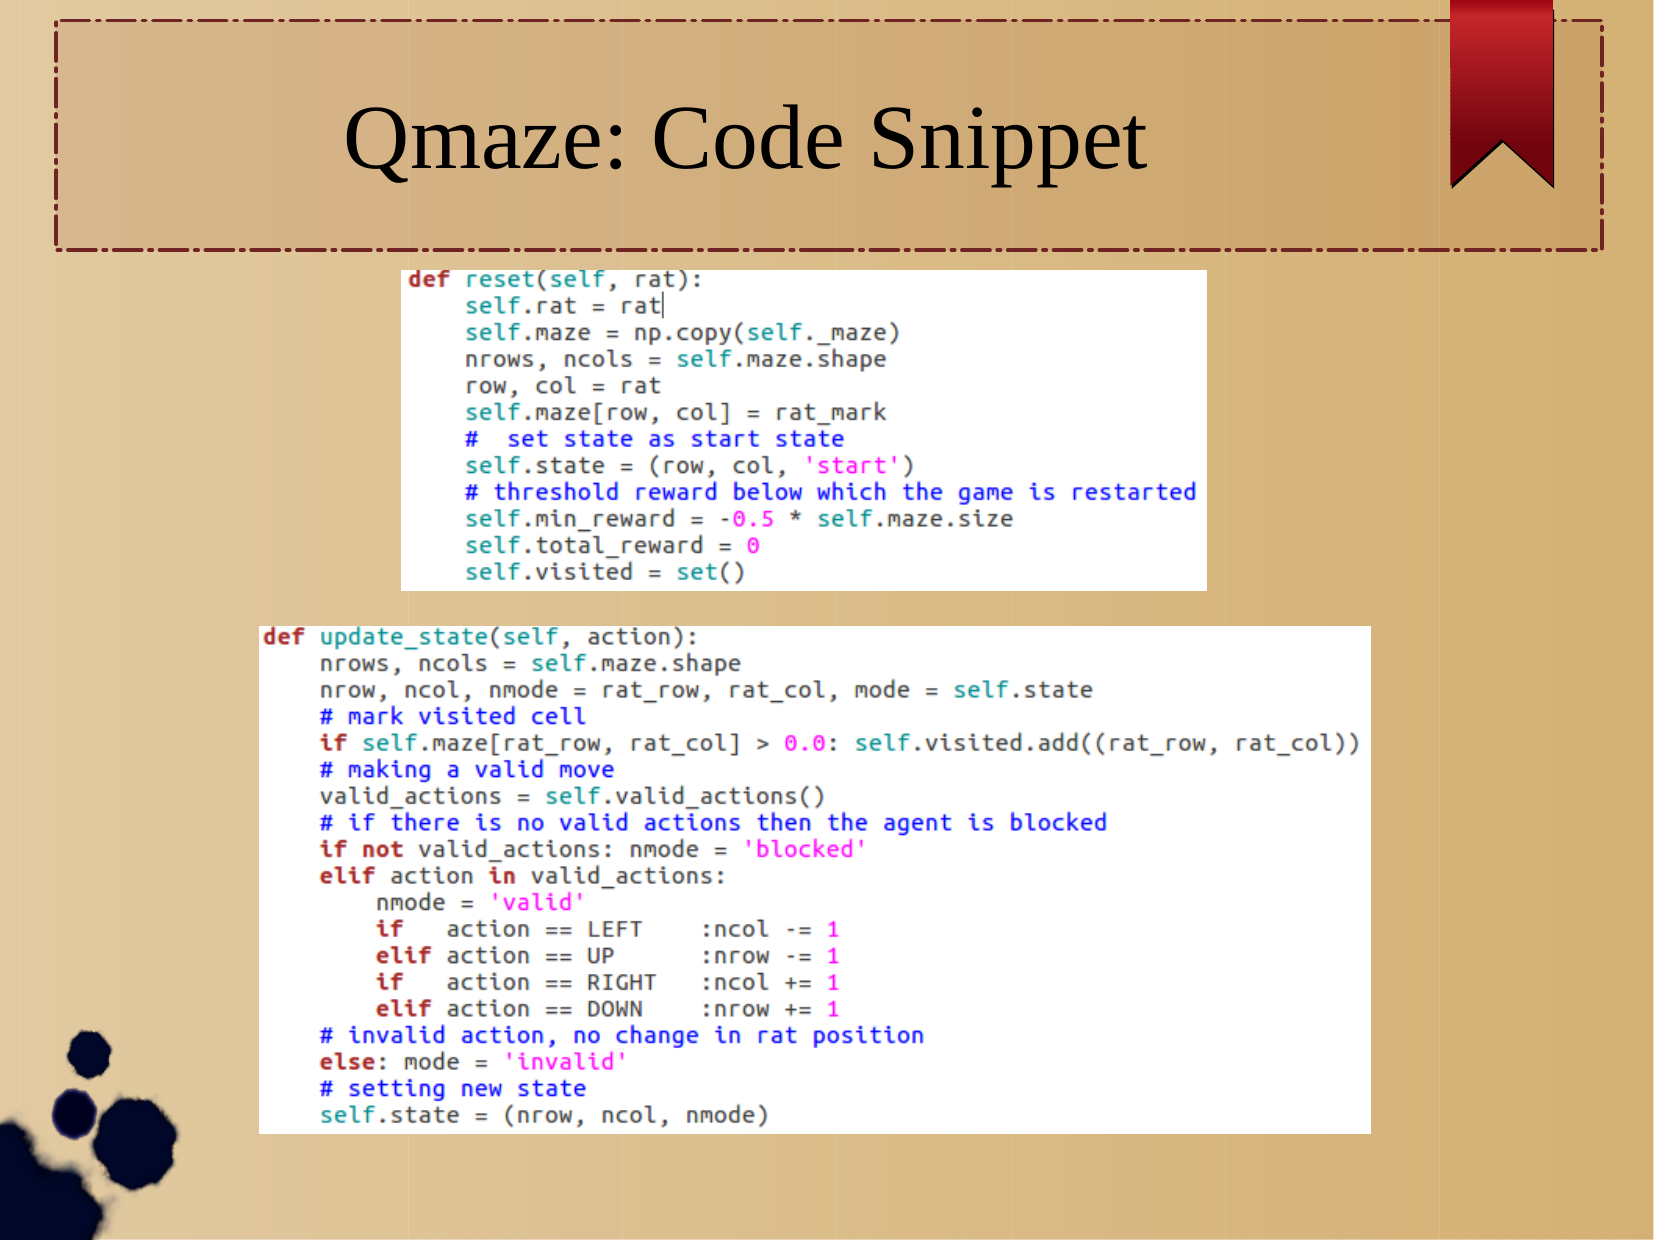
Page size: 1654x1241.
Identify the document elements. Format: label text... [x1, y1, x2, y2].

picture [259, 626, 1371, 1134]
picture [401, 270, 1207, 591]
title Qmaze: Code Snippet [82, 47, 1412, 229]
